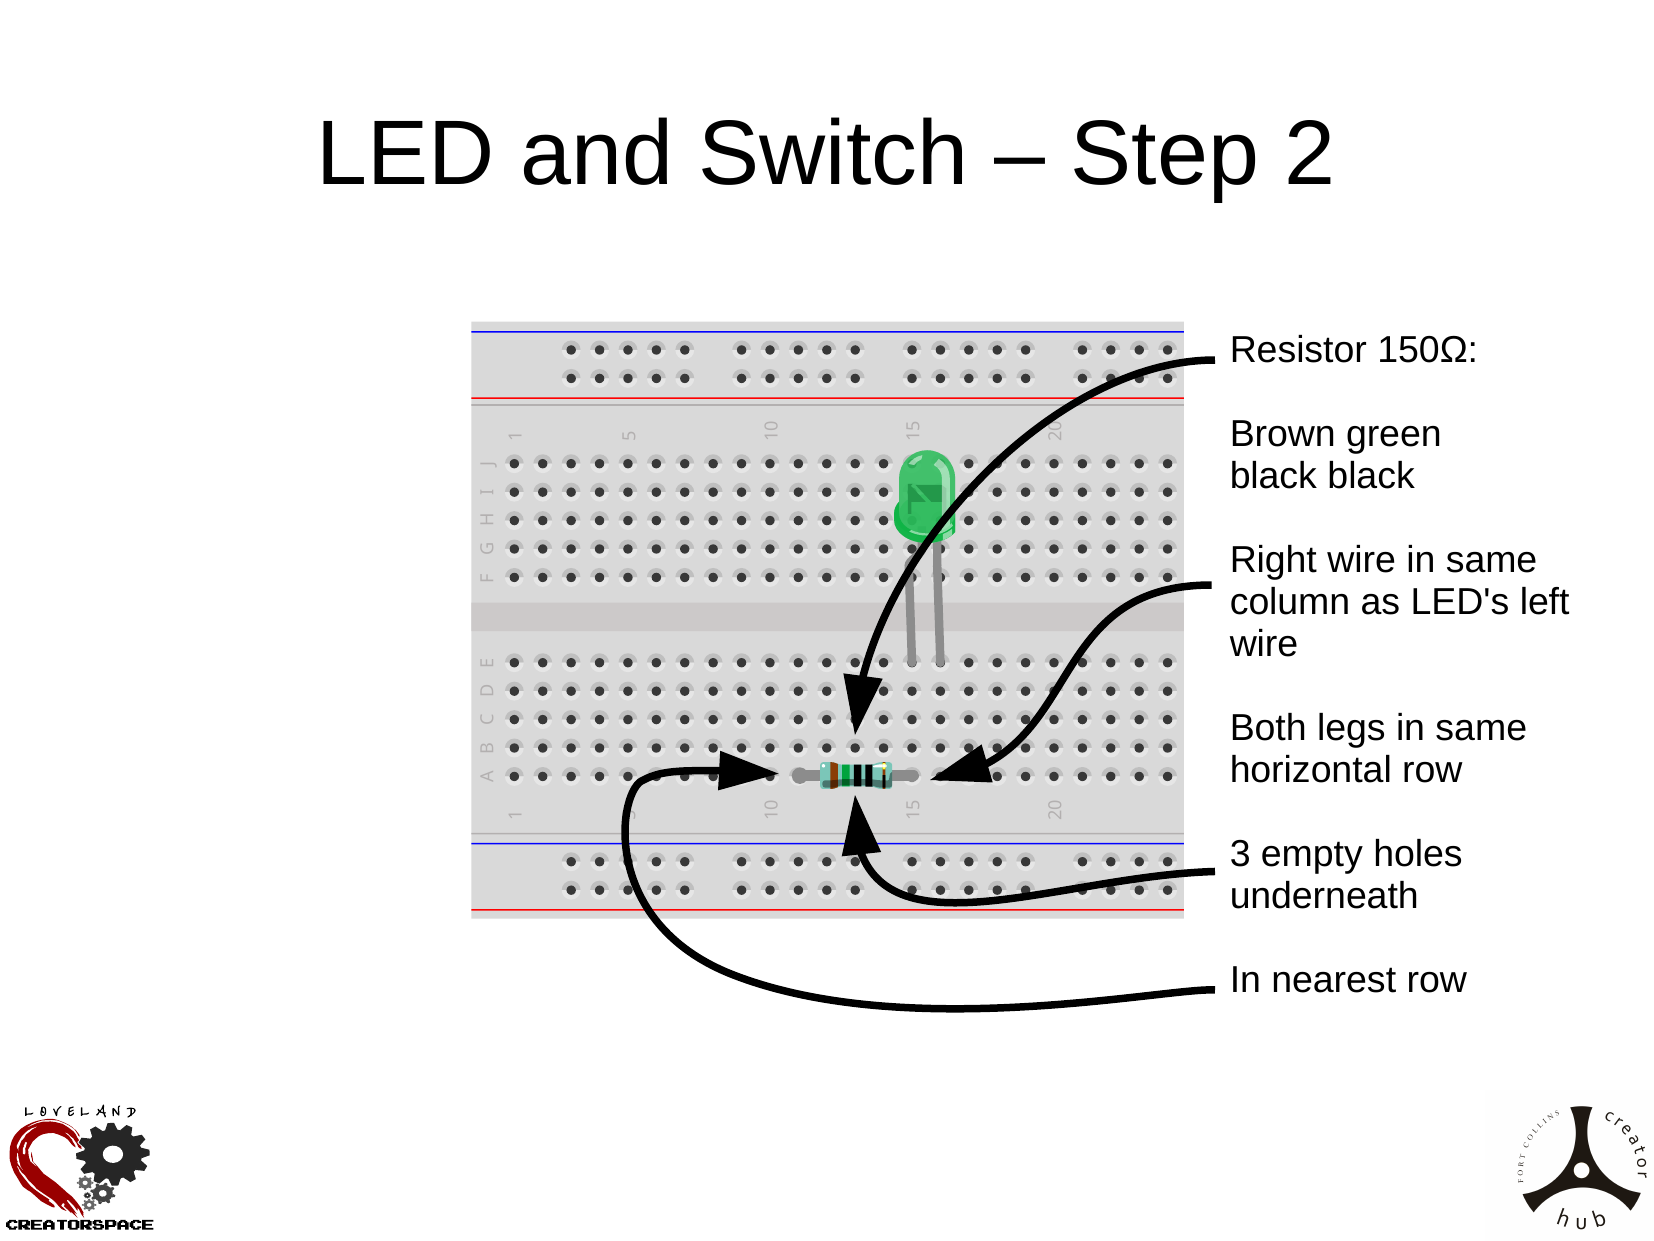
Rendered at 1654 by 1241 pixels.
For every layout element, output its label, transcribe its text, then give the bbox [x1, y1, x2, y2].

title LED and Switch – Step 2 [82, 49, 1571, 257]
picture [469, 320, 1184, 921]
picture [1485, 1090, 1654, 1241]
text_box Resistor 150Ω: Brown green black black Right wire in same column as LED's left wire Both legs in same horizontal row 3 empty holes underneath In nearest row [1215, 321, 1592, 1008]
